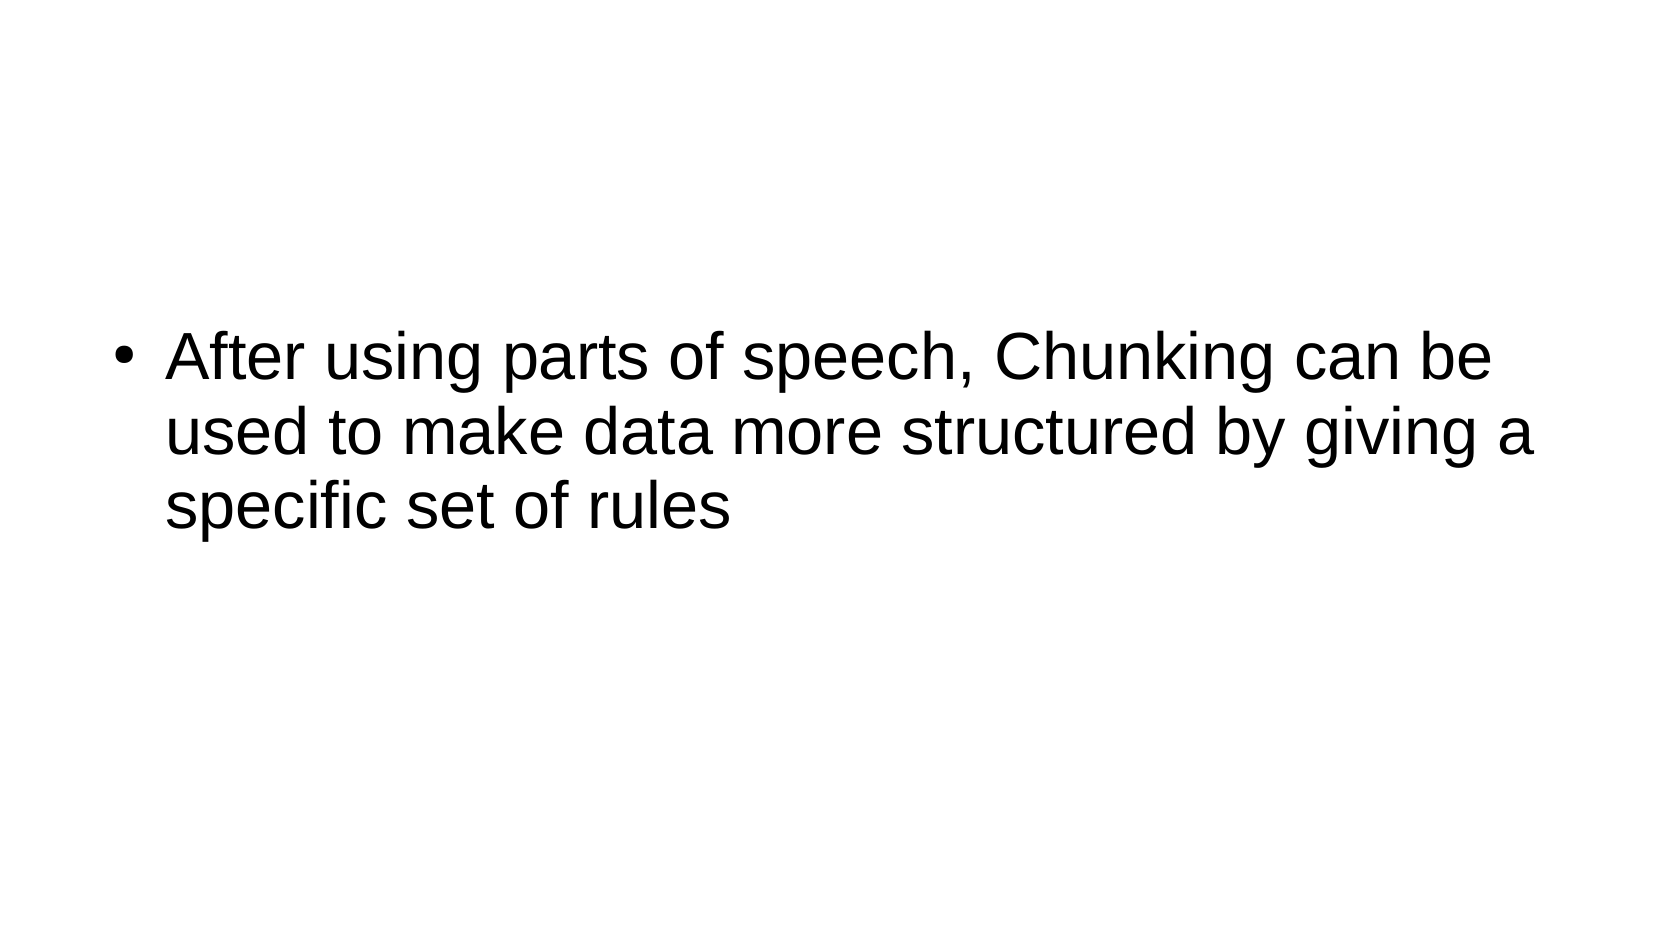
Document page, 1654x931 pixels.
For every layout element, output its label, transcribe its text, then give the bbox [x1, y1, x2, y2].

list After using parts of speech, Chunking can be used to make data more structured by giving a specific set of rules [94, 318, 1583, 859]
